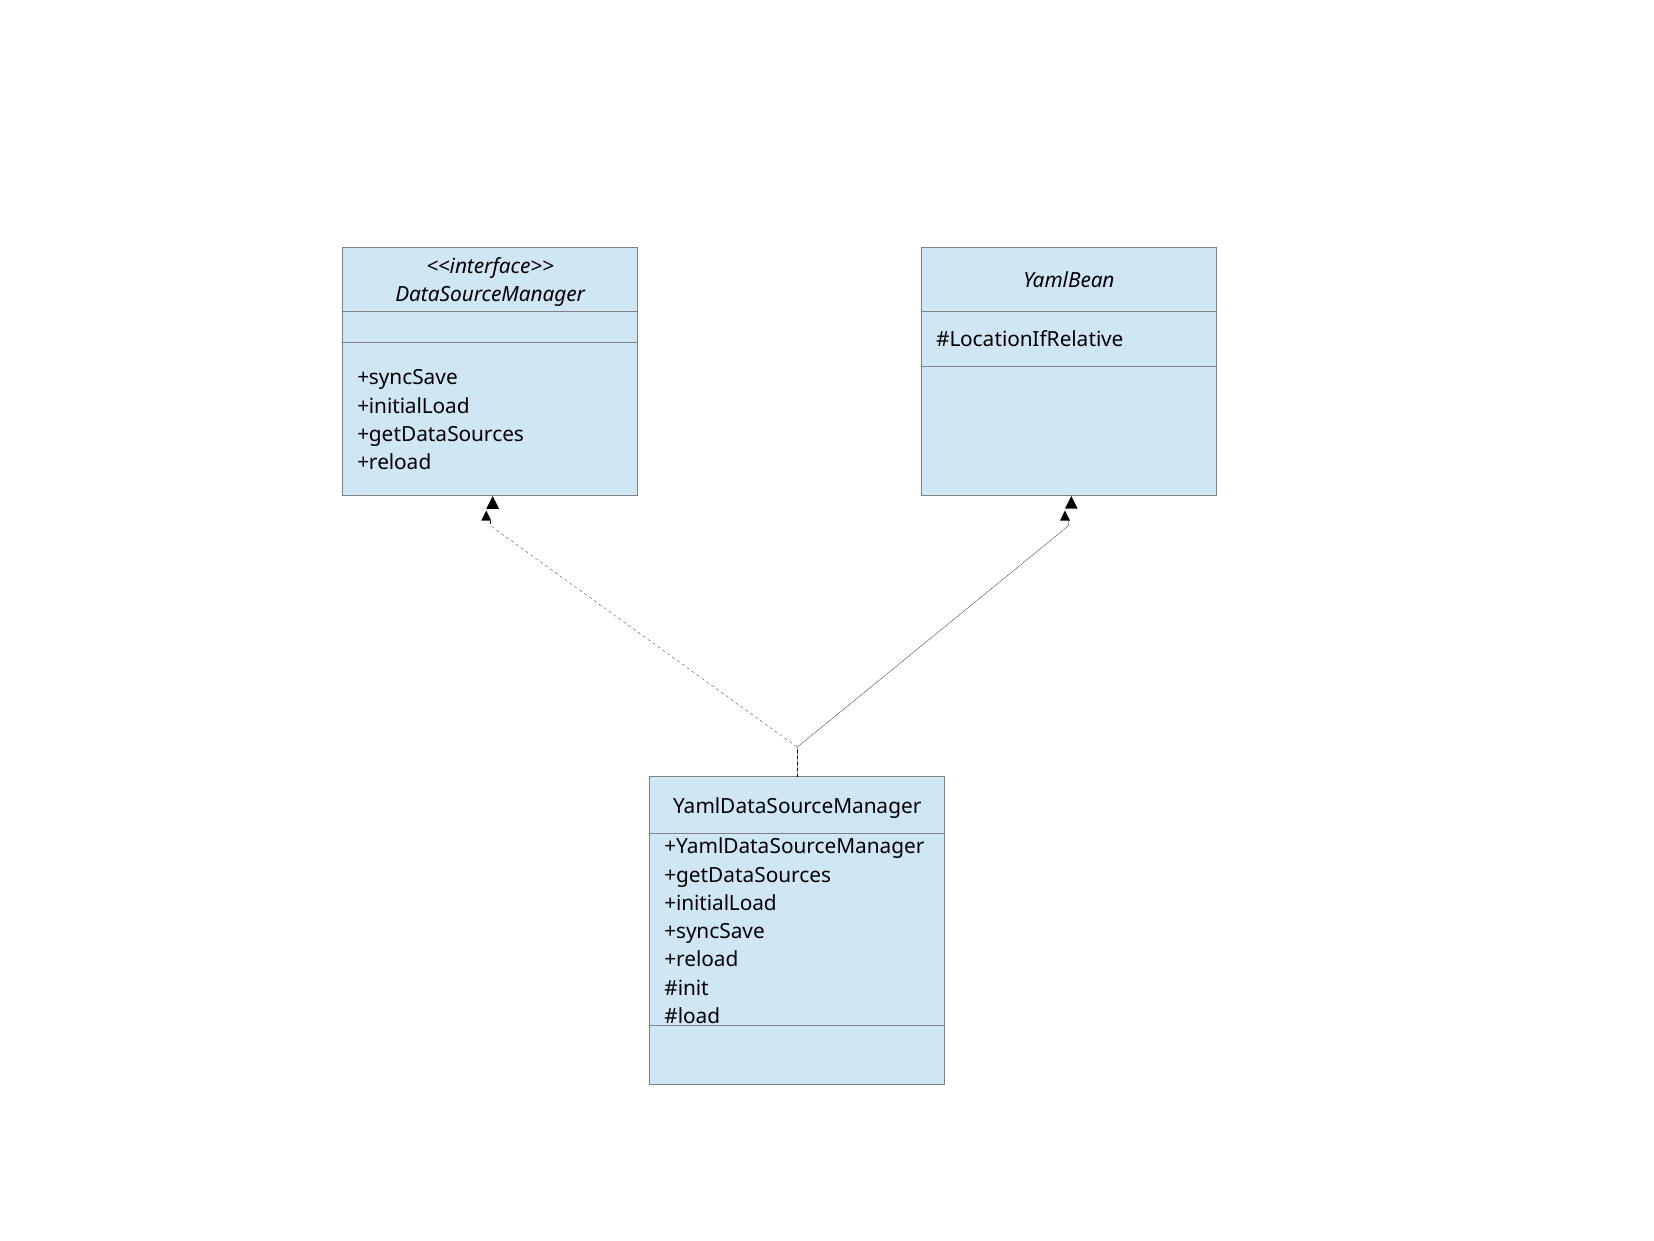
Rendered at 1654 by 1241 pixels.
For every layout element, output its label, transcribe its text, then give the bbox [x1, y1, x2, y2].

text_box [921, 366, 1217, 496]
text_box YamlBean [921, 247, 1217, 312]
text_box [342, 312, 638, 342]
text_box +syncSave +initialLoad +getDataSources +reload [342, 342, 638, 496]
text_box YamlDataSourceManager [649, 776, 945, 834]
text_box [649, 1025, 945, 1085]
text_box +YamlDataSourceManager +getDataSources +initialLoad +syncSave +reload #init #load [649, 834, 945, 1025]
text_box <<interface>> DataSourceManager [342, 247, 638, 312]
text_box #LocationIfRelative [921, 312, 1217, 366]
